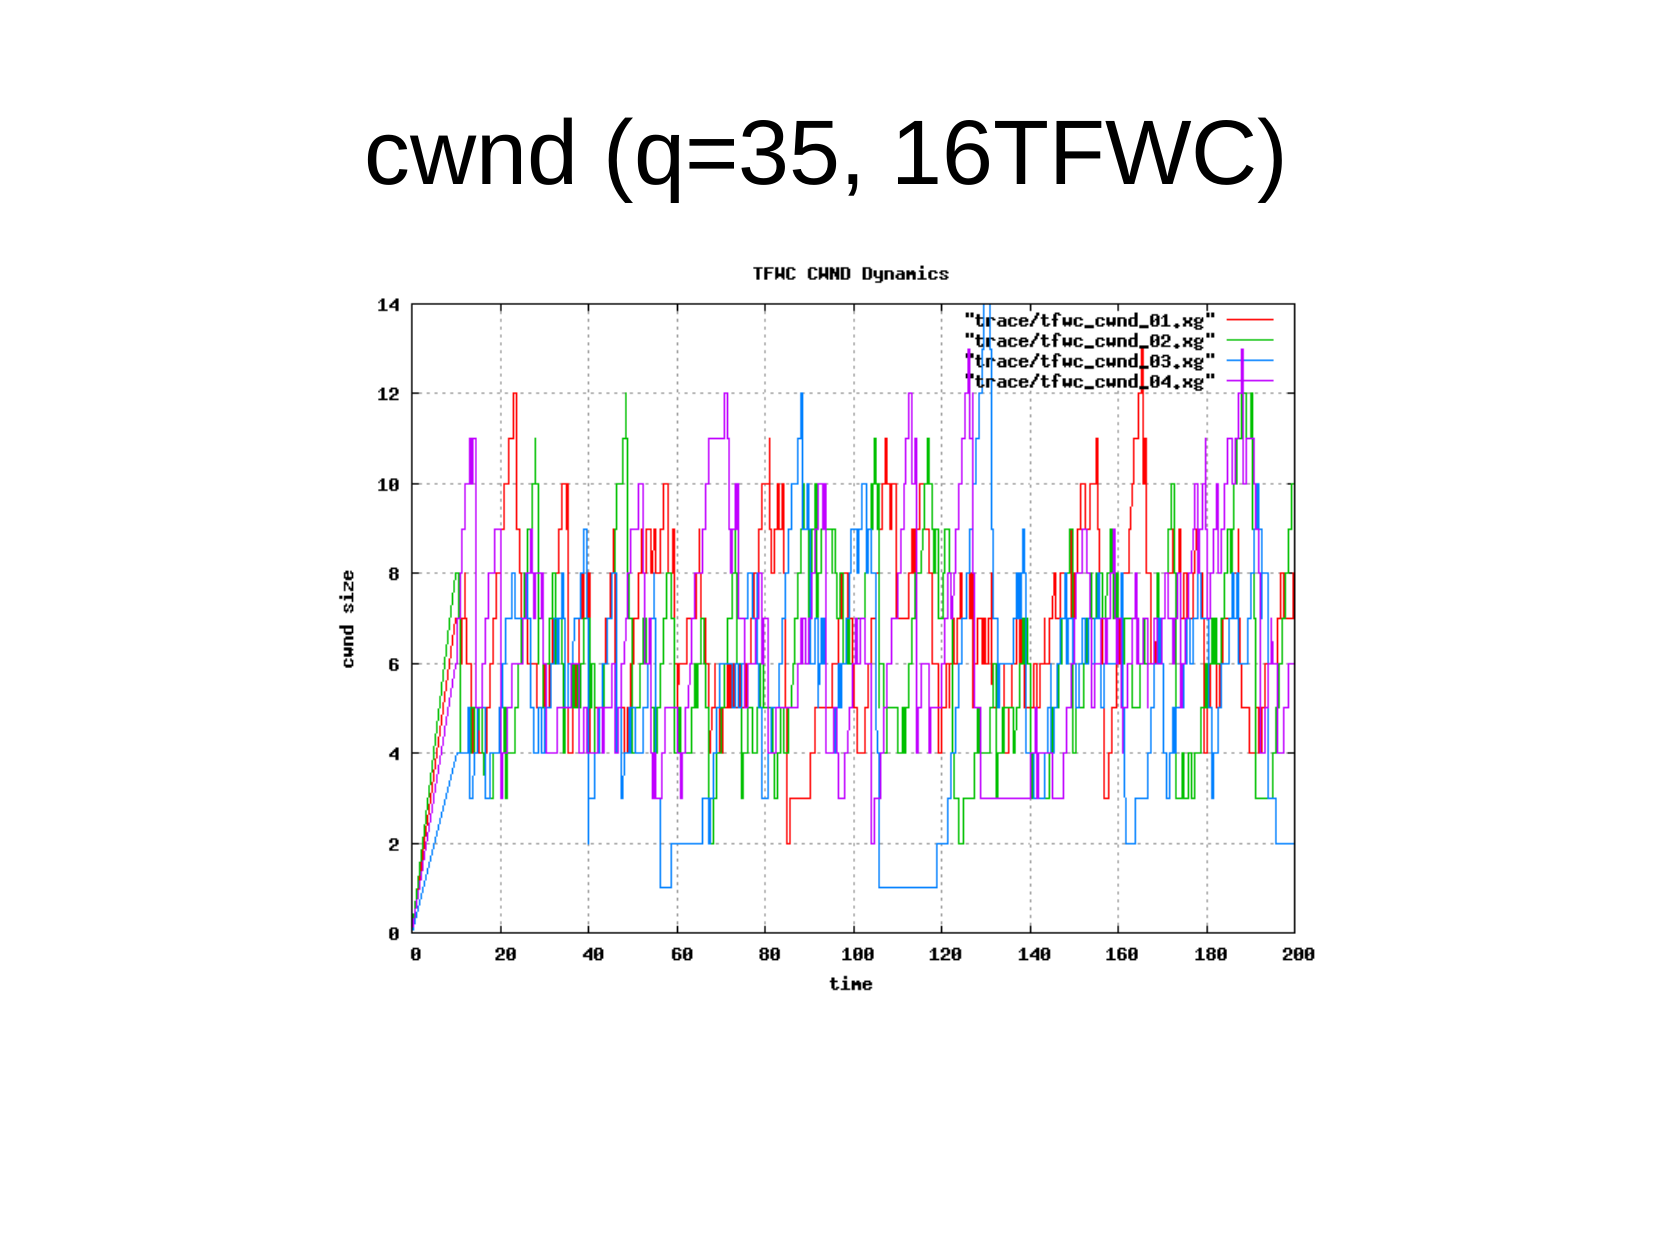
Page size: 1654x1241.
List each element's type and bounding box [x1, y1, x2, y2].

picture [327, 244, 1327, 995]
